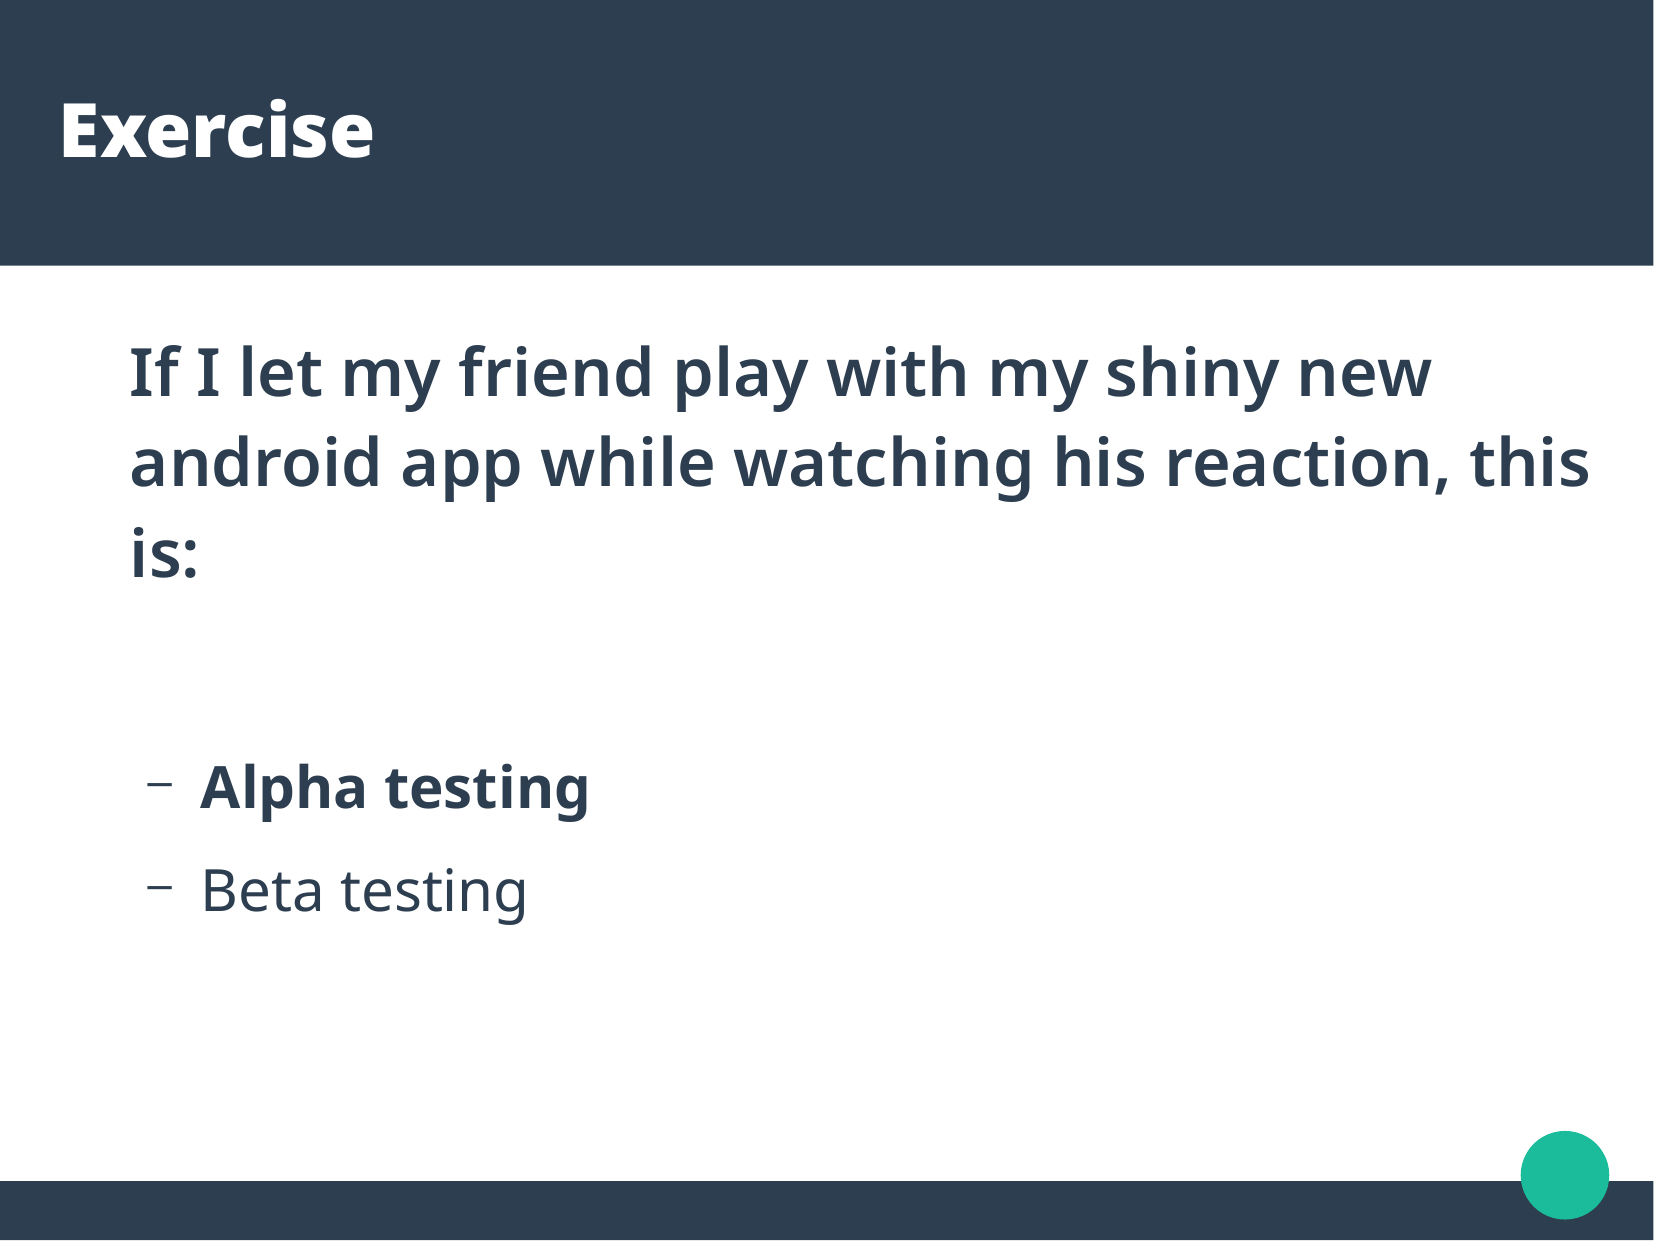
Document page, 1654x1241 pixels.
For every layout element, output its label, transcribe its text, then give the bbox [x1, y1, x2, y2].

title Exercise [59, 49, 1595, 207]
list If I let my friend play with my shiny new android app while watching his reaction, this is: Alpha testing Beta testing [59, 324, 1595, 1152]
